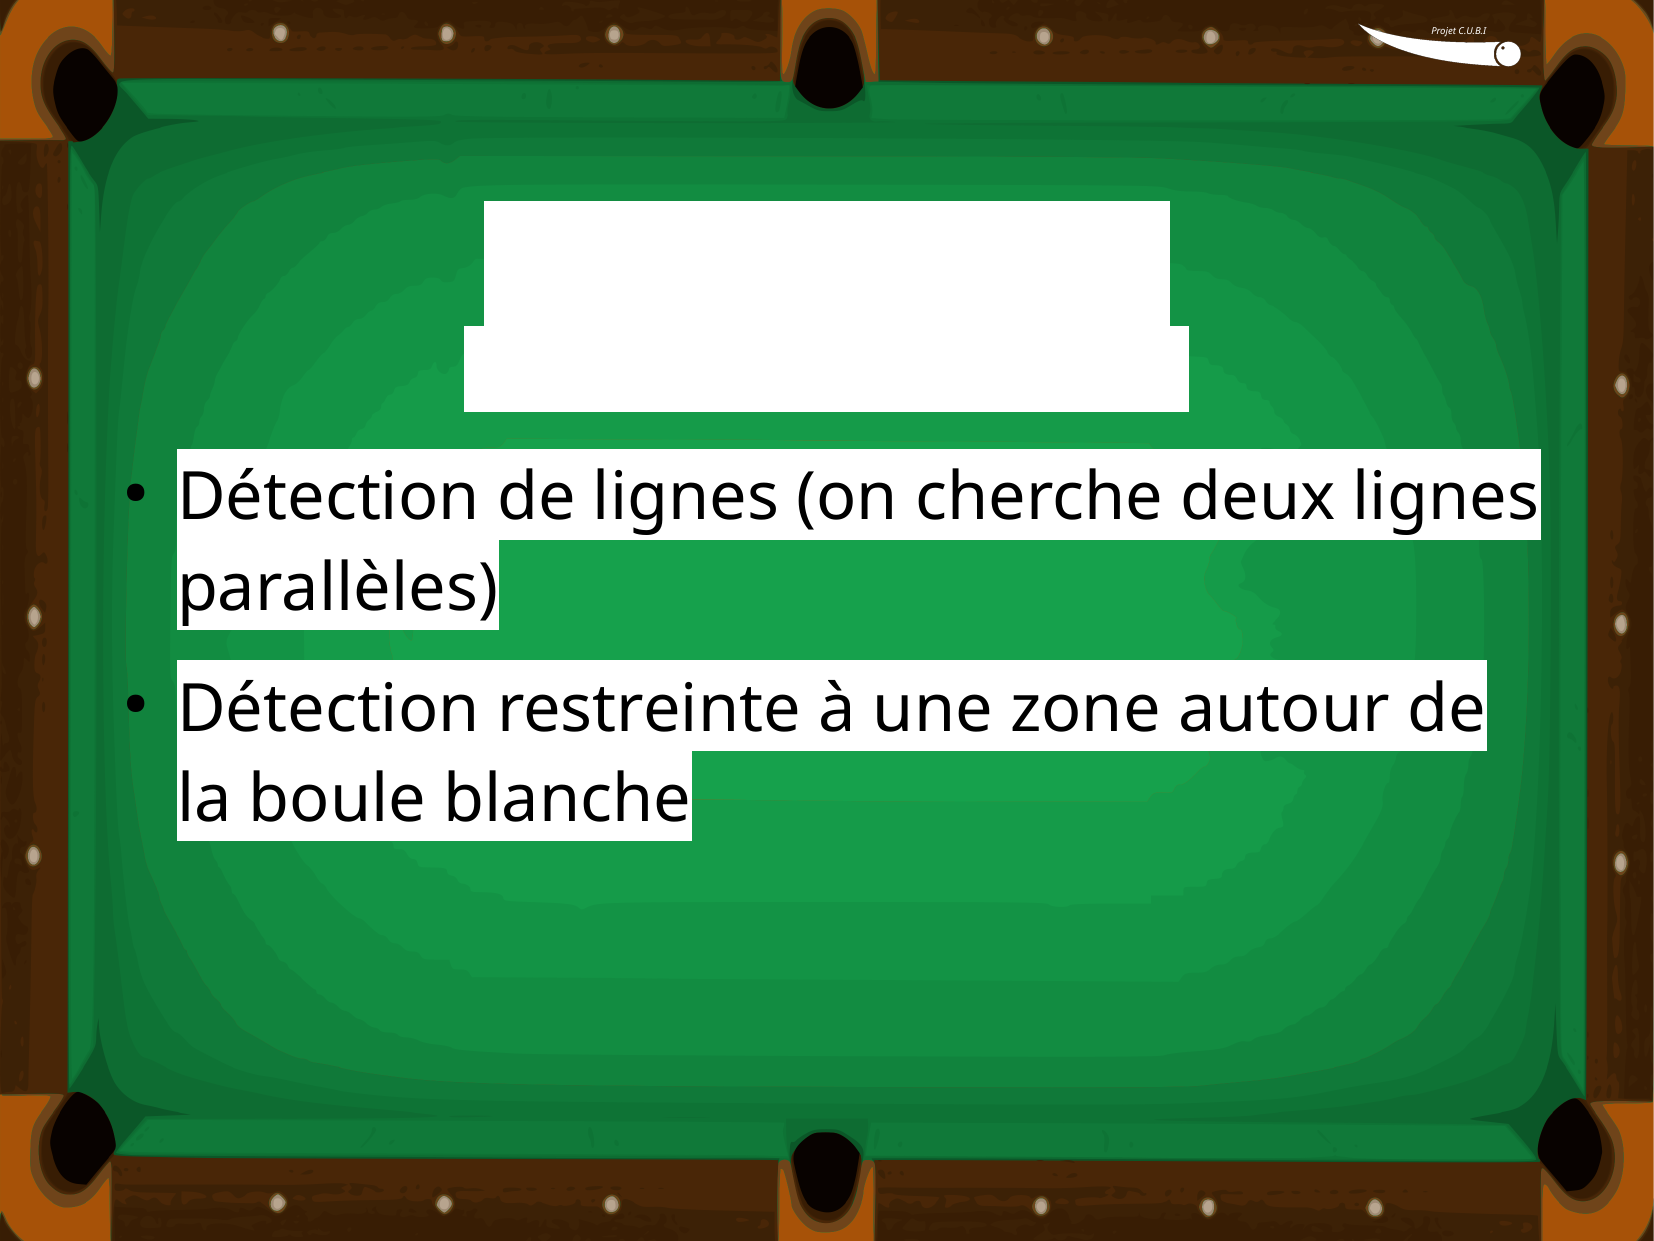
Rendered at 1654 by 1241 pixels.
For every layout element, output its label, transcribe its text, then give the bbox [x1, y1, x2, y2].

title Développement Détection de la canne (1) [106, 202, 1548, 411]
picture [0, 0, 1654, 1241]
list Détection de lignes (on cherche deux lignes parallèles) Détection restreinte à une zone autour de la boule blanche [106, 448, 1548, 1045]
